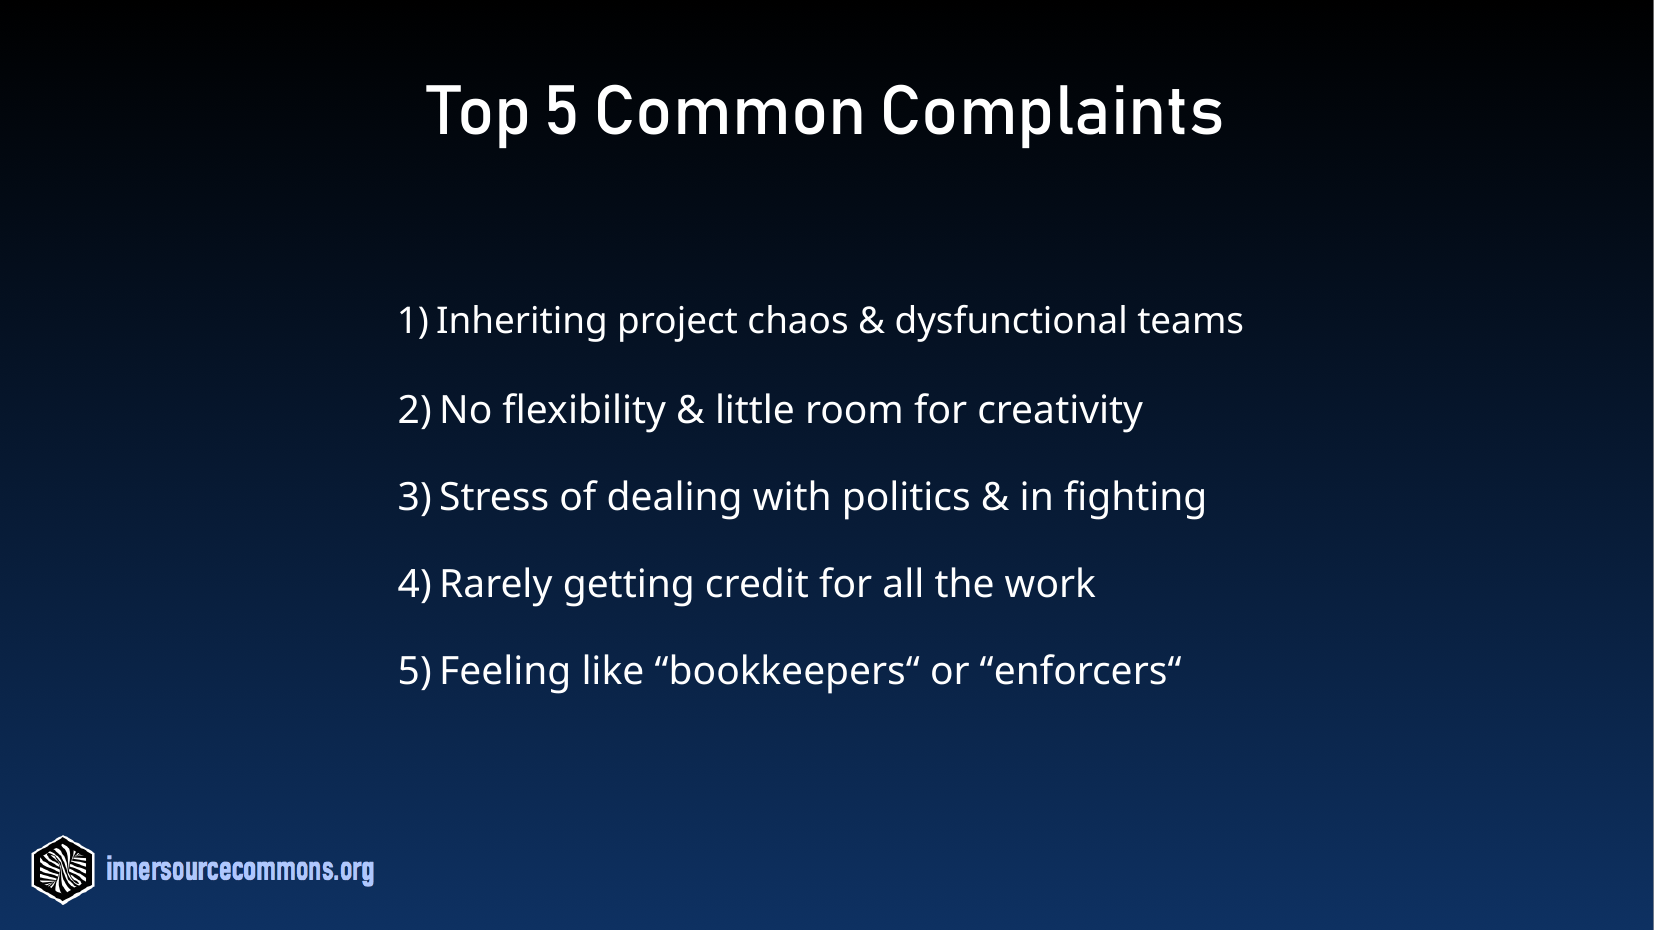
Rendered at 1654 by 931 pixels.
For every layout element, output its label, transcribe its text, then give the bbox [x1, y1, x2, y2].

list Feeling like “bookkeepers“ or “enforcers“ [383, 642, 1246, 697]
picture [0, 0, 1654, 930]
list Stress of dealing with politics & in fighting [383, 468, 1246, 523]
list Inheriting project chaos & dysfunctional teams [383, 294, 1246, 349]
list Rarely getting credit for all the work [383, 555, 1246, 610]
title Top 5 Common Complaints [82, 37, 1571, 193]
list No flexibility & little room for creativity [383, 381, 1246, 436]
